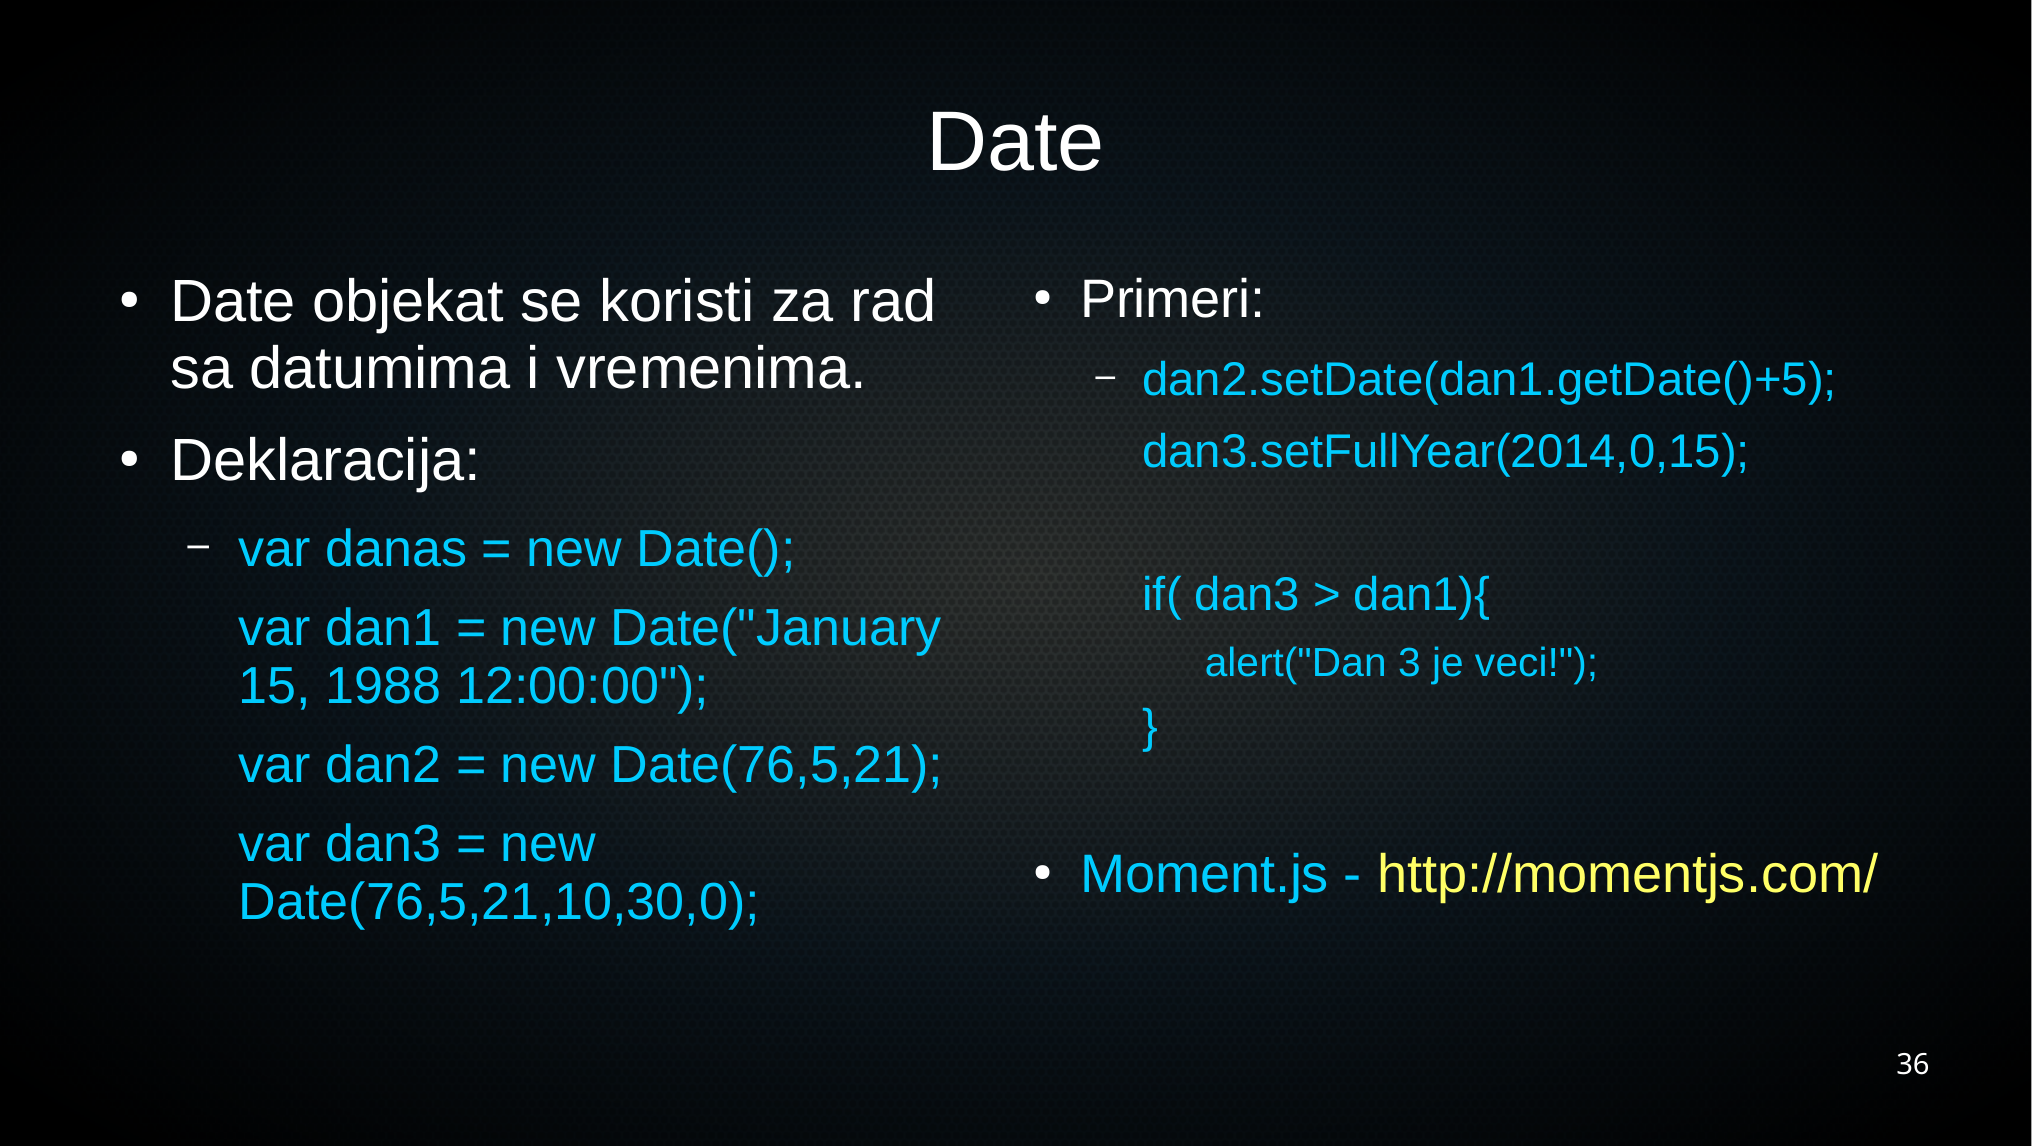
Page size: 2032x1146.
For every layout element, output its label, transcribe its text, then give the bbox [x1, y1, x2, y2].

picture [0, 0, 2032, 1146]
title Date [101, 45, 1930, 237]
list Date objekat se koristi za rad sa datumima i vremenima. Deklaracija: var danas = new Date(); var dan1 = new Date("January 15, 1988 12:00:00"); var dan2 = new Date(76,5,21); var dan3 = new Date(76,5,21,10,30,0); [101, 268, 974, 933]
list Primeri: dan2.setDate(dan1.getDate()+5); dan3.setFullYear(2014,0,15); if( dan3 > dan1){ alert("Dan 3 je veci!"); } Moment.js - http://momentjs.com/ [1017, 268, 1891, 933]
